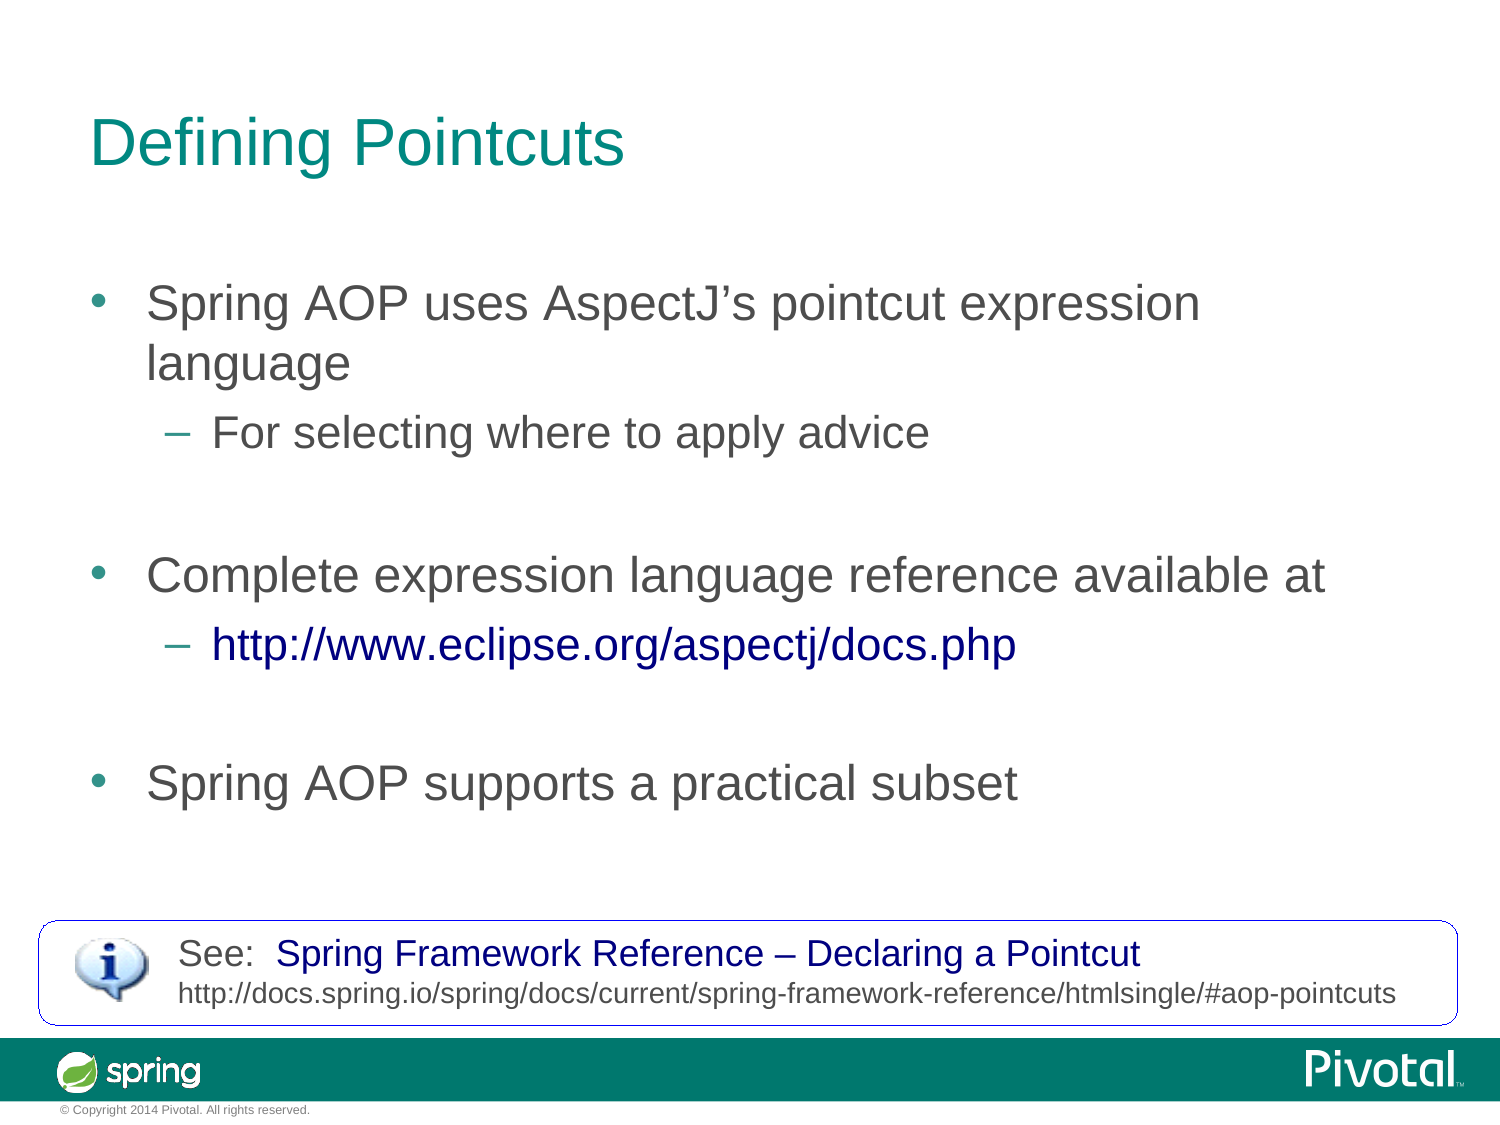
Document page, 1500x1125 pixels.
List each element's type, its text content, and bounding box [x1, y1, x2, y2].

title Defining Pointcuts [75, 45, 1426, 233]
text_box See: Spring Framework Reference – Declaring a Pointcut http://docs.spring.io/spring/docs/current/spring-framework-reference/htmlsingle/#aop-pointcuts [40, 922, 1500, 1062]
picture [1306, 1062, 1464, 1087]
picture [32, 1041, 210, 1103]
list Spring AOP uses AspectJ’s pointcut expression language For selecting where to apply advice Complete expression language reference available at http://www.eclipse.org/aspectj/docs.php Spring AOP supports a practical subset [75, 262, 1426, 920]
